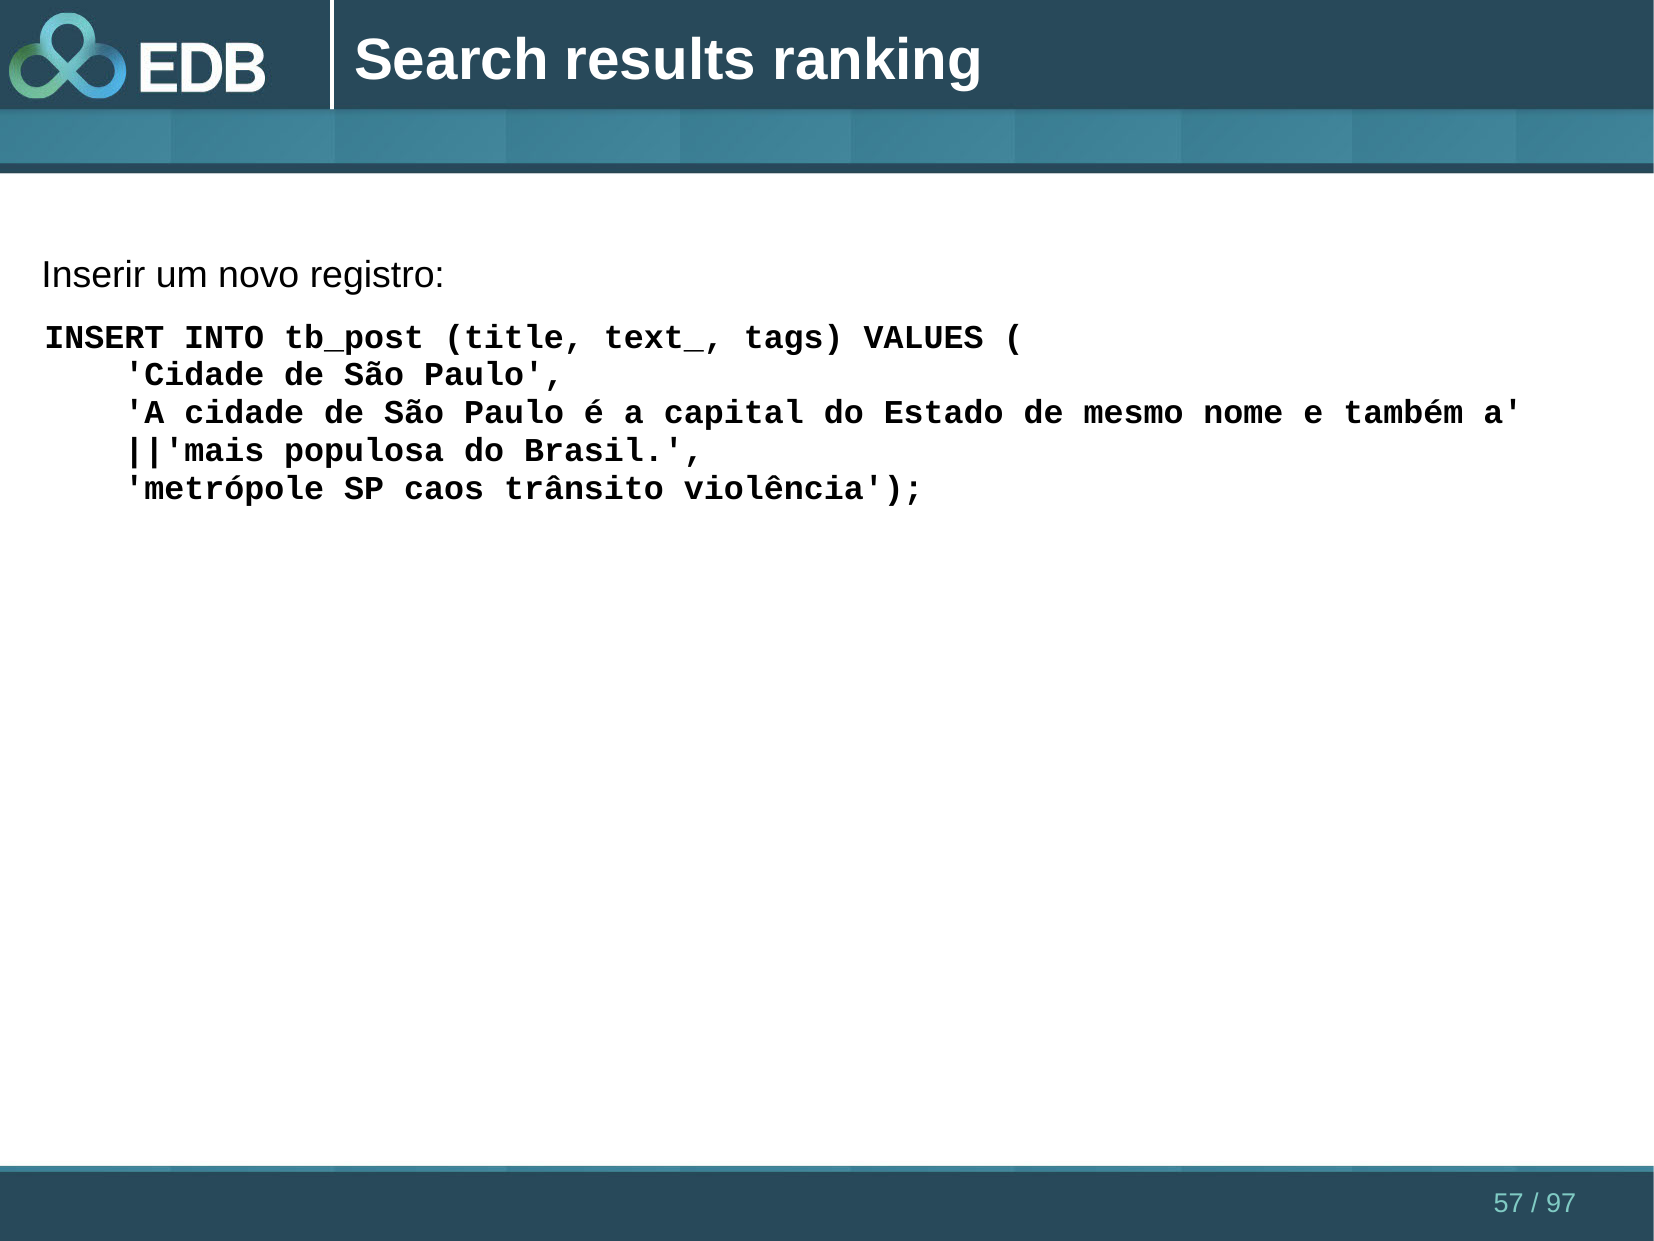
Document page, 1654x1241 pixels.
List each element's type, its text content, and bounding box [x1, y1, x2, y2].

title Search results ranking [354, 0, 1625, 125]
text_box INSERT INTO tb_post (title, text_, tags) VALUES ( 'Cidade de São Paulo', 'A cidade de São Paulo é a capital do Estado de mesmo nome e também a' ||'mais populosa do Brasil.', 'metrópole SP caos trânsito violência'); [29, 313, 1625, 517]
picture [0, 0, 1654, 1241]
list Inserir um novo registro: [41, 253, 1530, 313]
